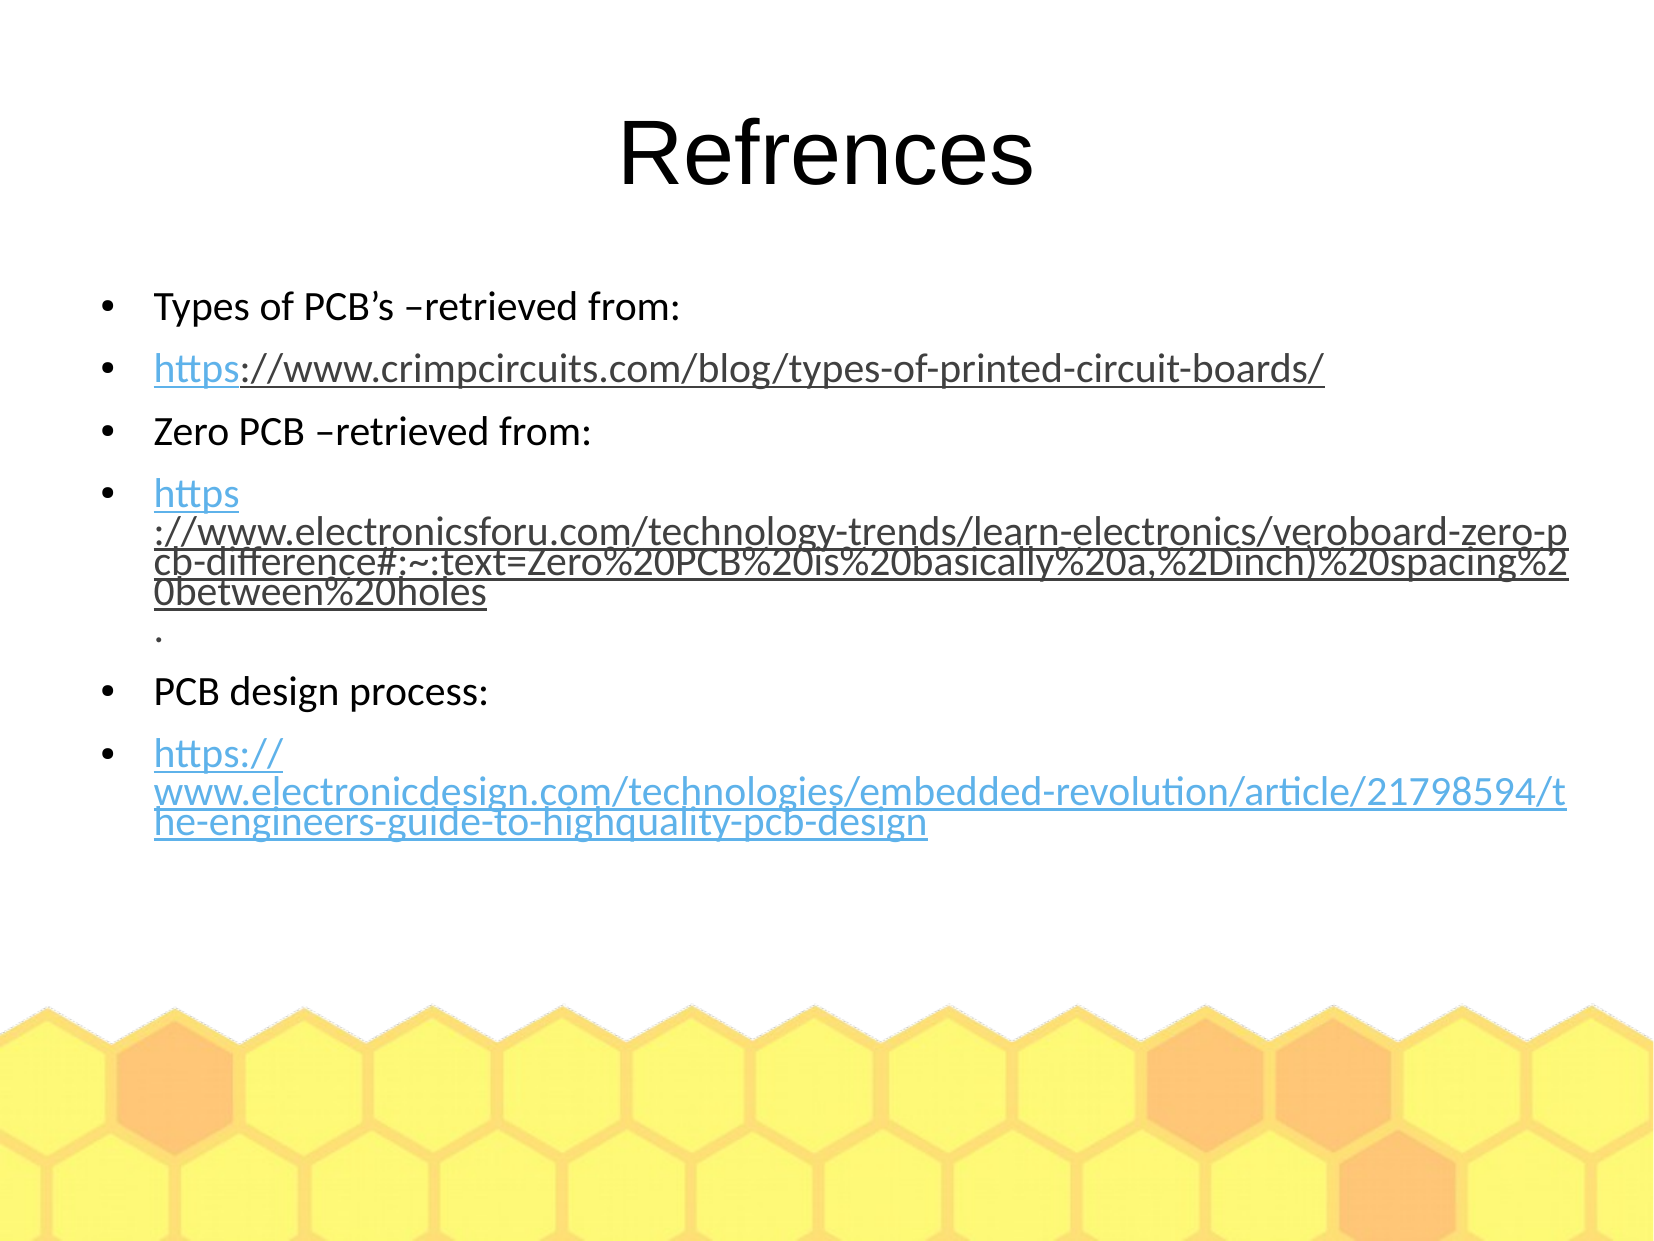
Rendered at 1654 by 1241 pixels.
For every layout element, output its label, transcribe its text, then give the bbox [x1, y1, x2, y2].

picture [0, 1001, 1654, 1241]
title Refrences [82, 49, 1571, 257]
list Types of PCB’s –retrieved from: https://www.crimpcircuits.com/blog/types-of-printed-circuit-boards/ Zero PCB –retrieved from: https://www.electronicsforu.com/technology-trends/learn-electronics/veroboard-zero-pcb-difference#:~:text=Zero%20PCB%20is%20basically%20a,%2Dinch)%20spacing%20between%20holes. PCB design process: https://www.electronicdesign.com/technologies/embedded-revolution/article/21798594/the-engineers-guide-to-highquality-pcb-design [82, 290, 1571, 1010]
